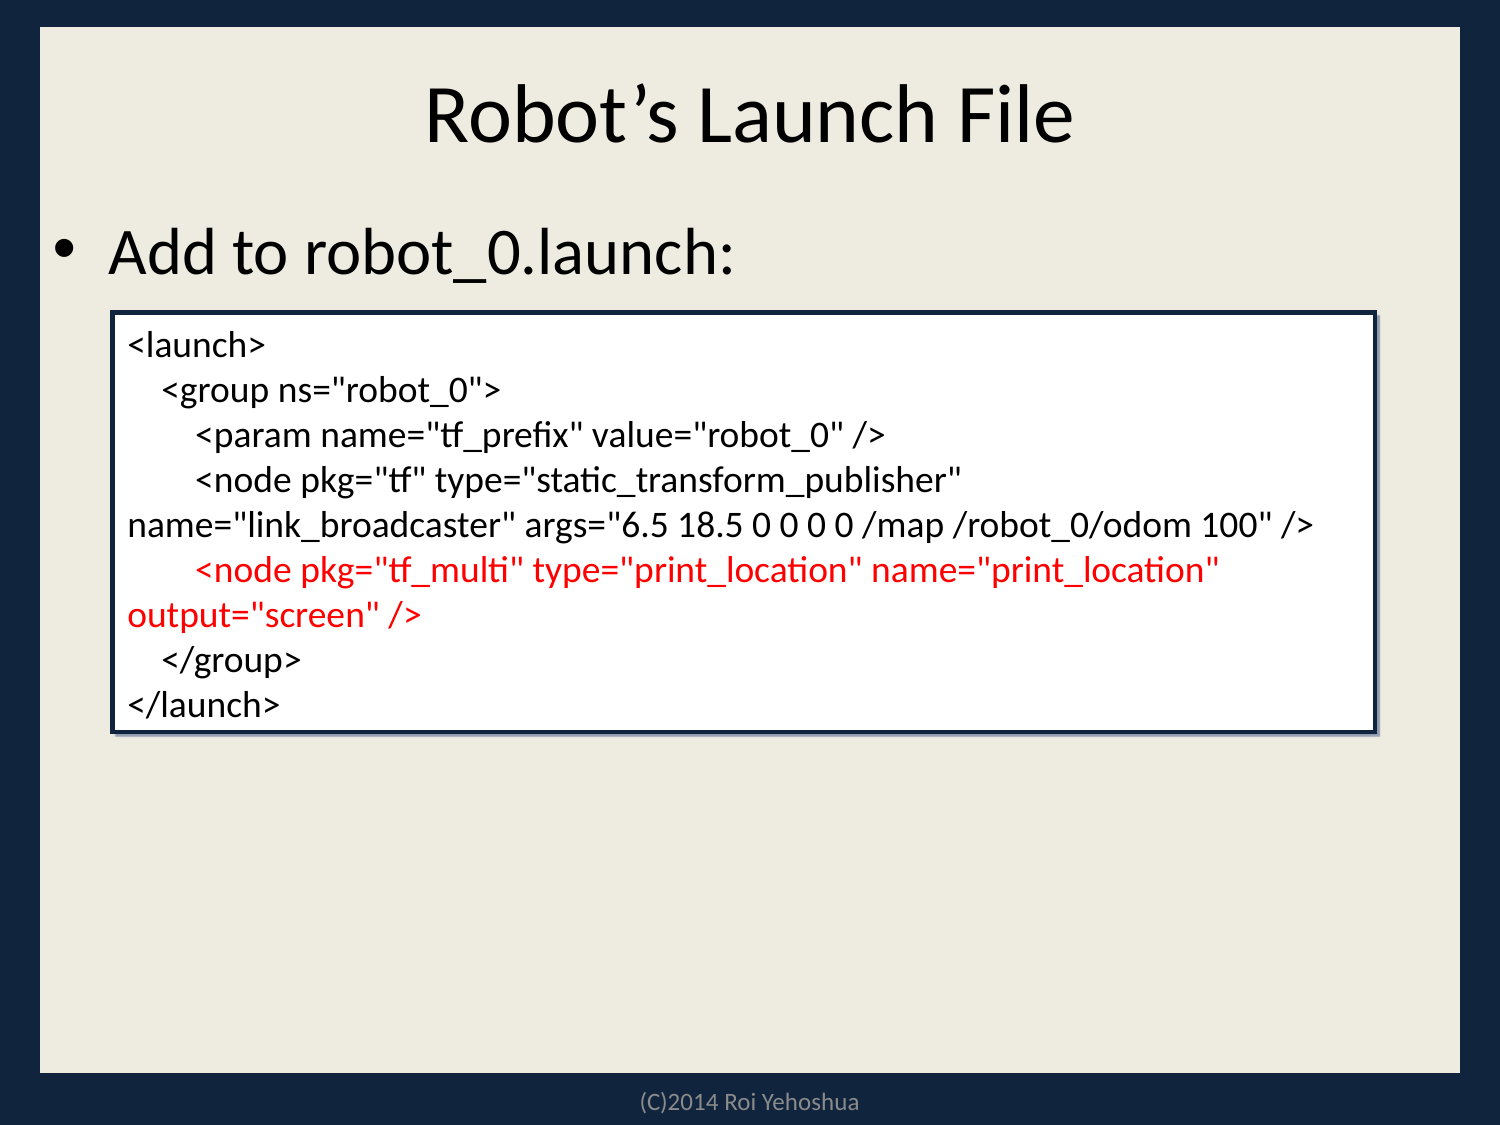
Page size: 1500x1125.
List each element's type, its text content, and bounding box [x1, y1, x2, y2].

title Robot’s Launch File [37, 31, 1463, 188]
list Add to robot_0.launch: [37, 200, 1463, 1080]
text_box <launch> <group ns="robot_0"> <param name="tf_prefix" value="robot_0" /> <node pkg="tf" type="static_transform_publisher" name="link_broadcaster" args="6.5 18.5 0 0 0 0 /map /robot_0/odom 100" /> <node pkg="tf_multi" type="print_location" name="print_location" output="screen" /> </group> </launch> [112, 312, 1375, 733]
footer (C)2014 Roi Yehoshua [512, 1074, 988, 1125]
